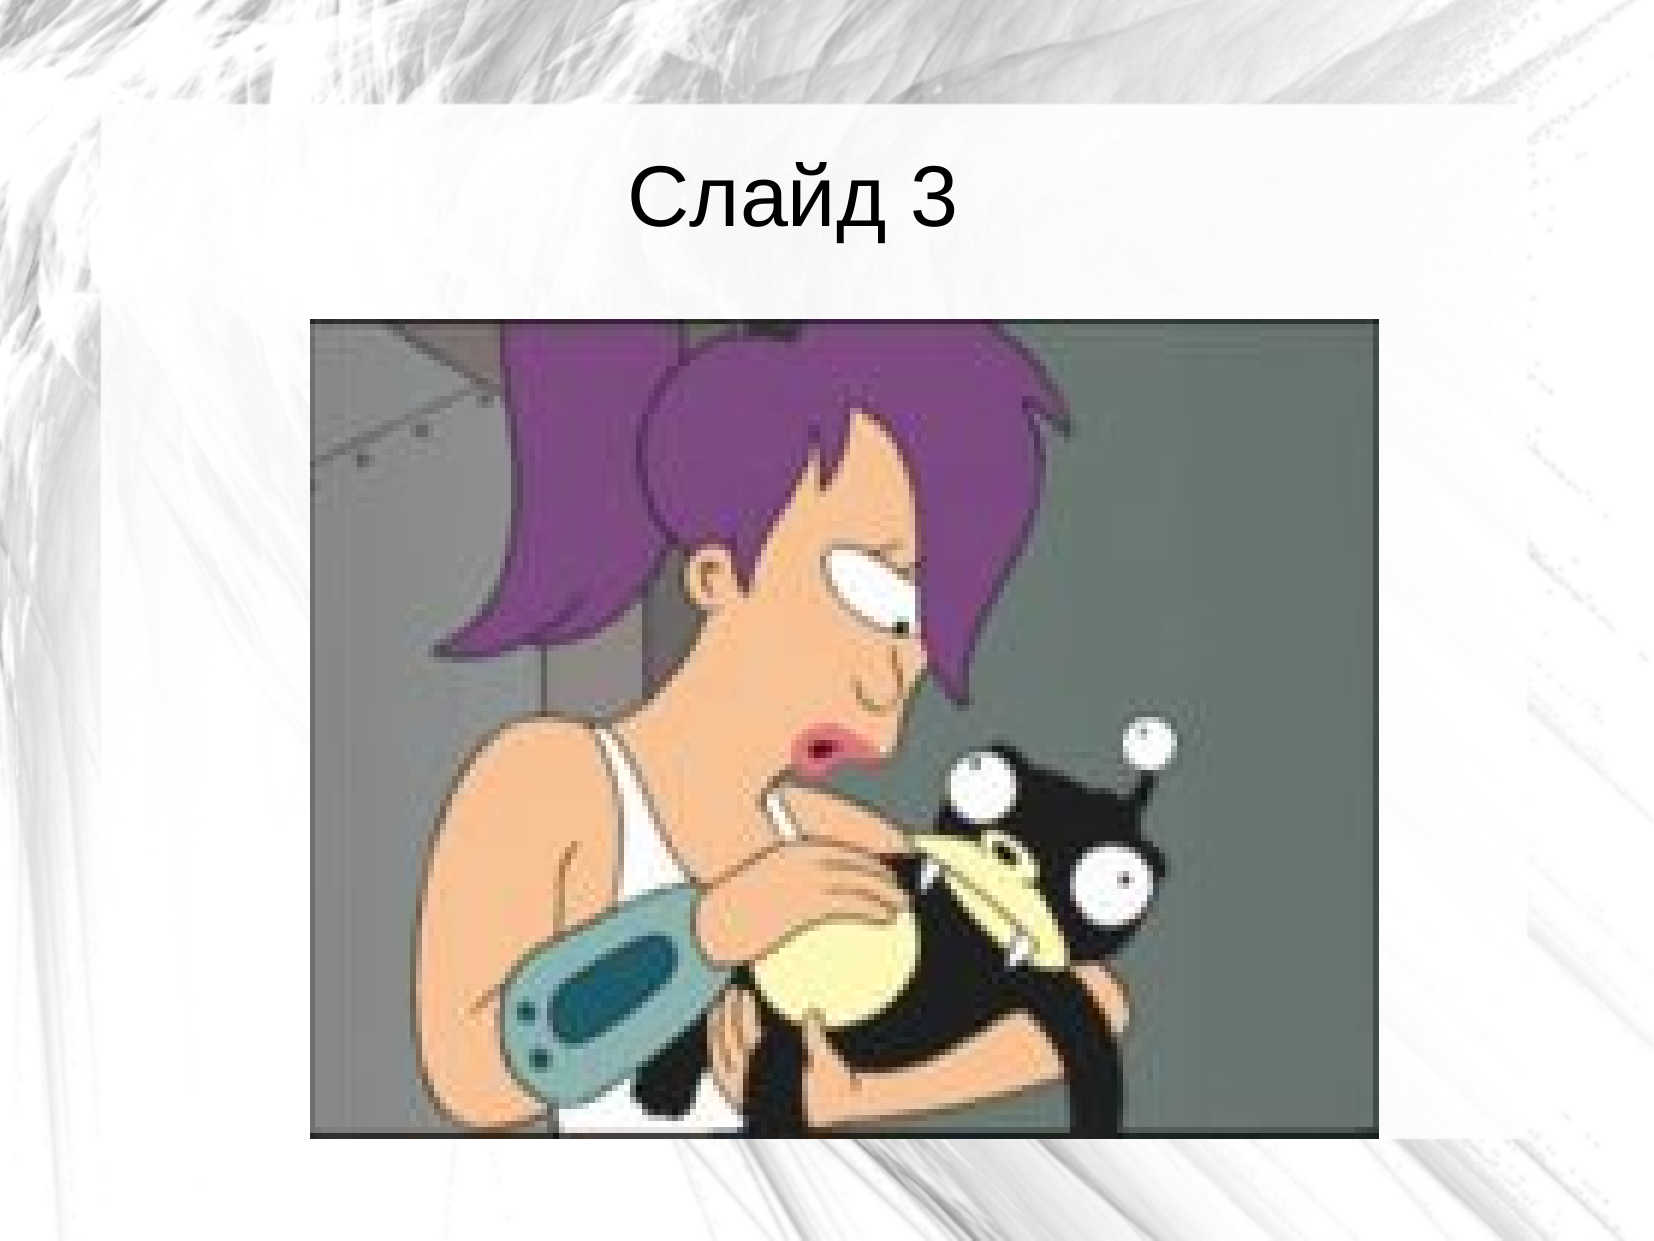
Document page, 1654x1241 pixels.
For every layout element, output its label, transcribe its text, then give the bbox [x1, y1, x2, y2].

title Слайд 3 [118, 112, 1506, 281]
picture [0, 0, 1654, 1241]
